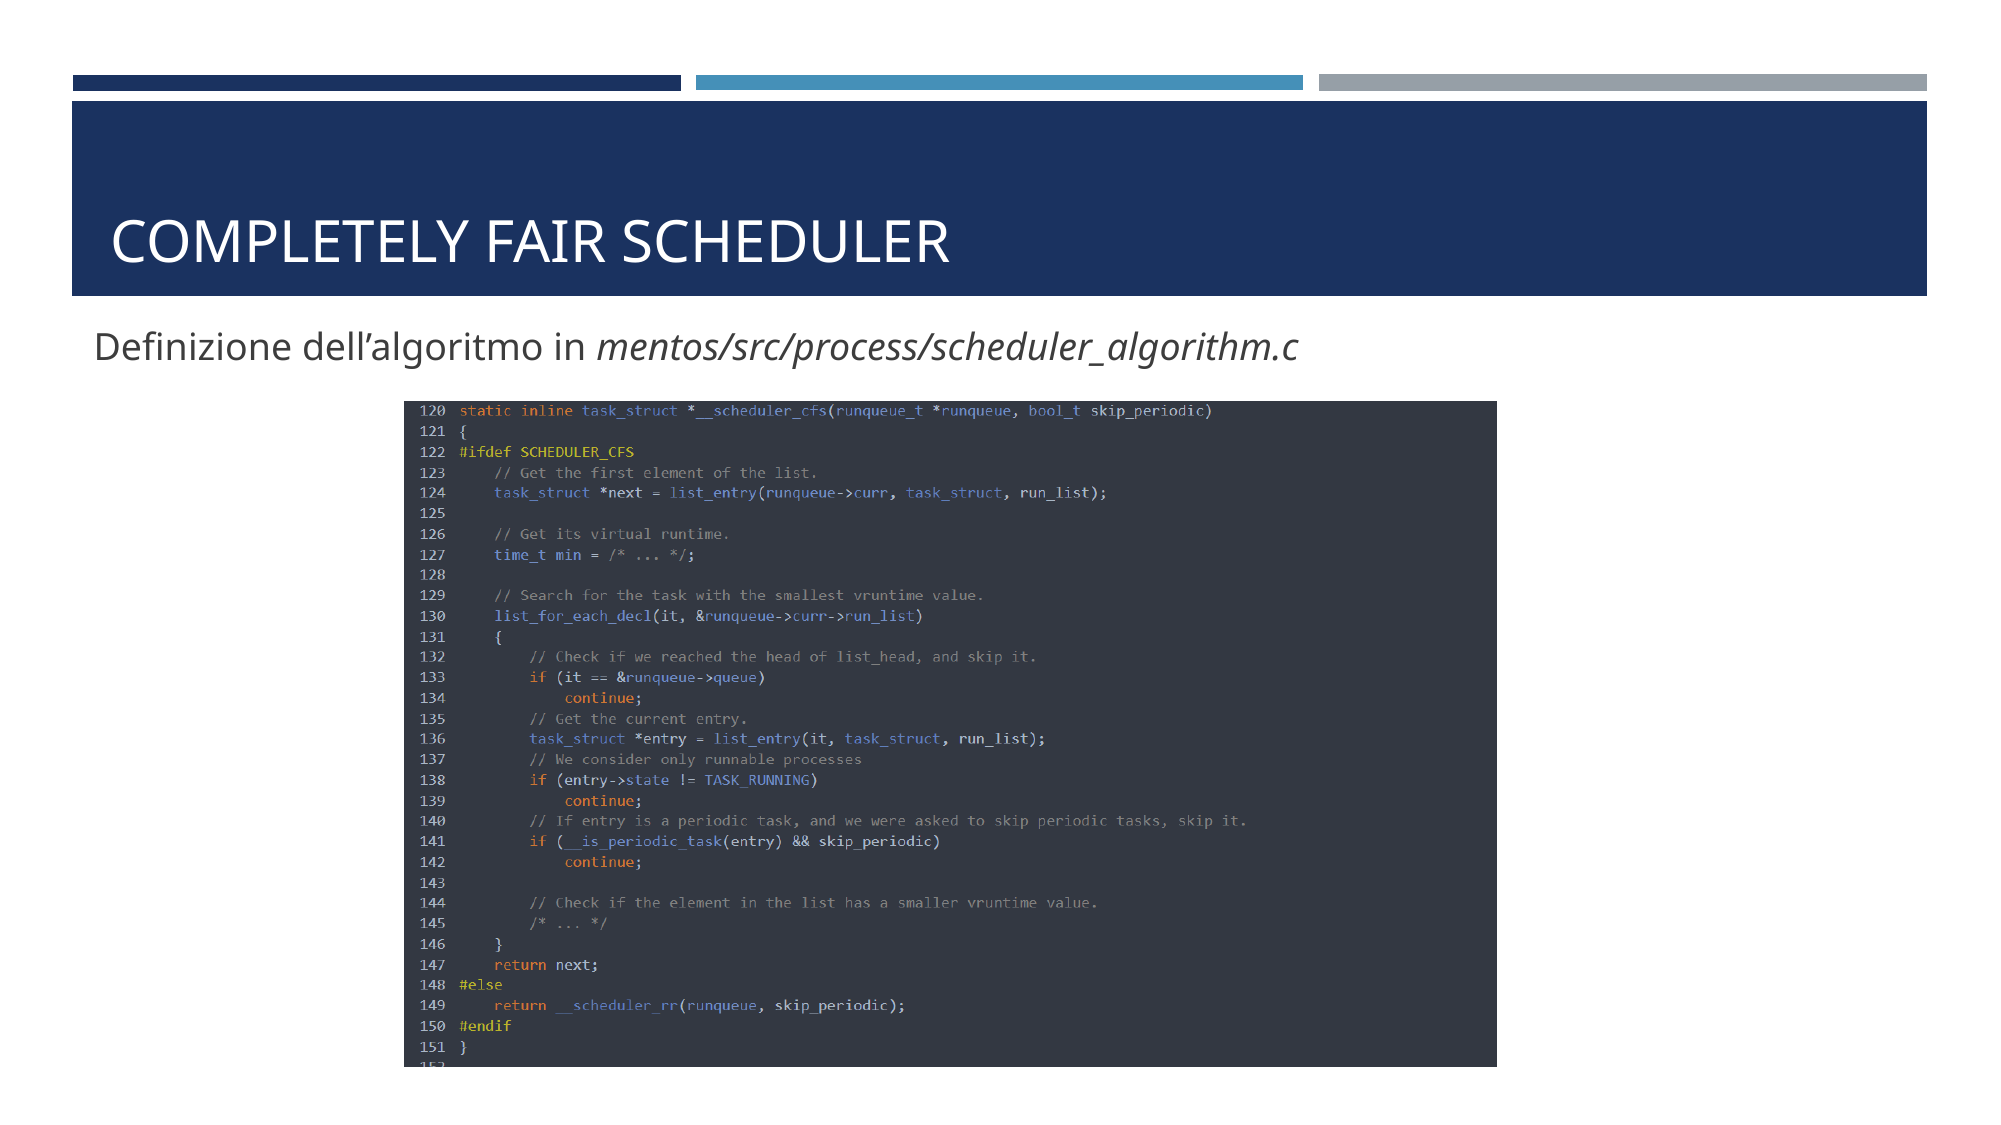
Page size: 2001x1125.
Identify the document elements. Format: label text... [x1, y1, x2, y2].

list Definizione dell’algoritmo in mentos/src/process/scheduler_algorithm.c [78, 235, 1888, 457]
picture [404, 401, 1497, 1067]
title Completely Fair Scheduler [95, 115, 1905, 282]
